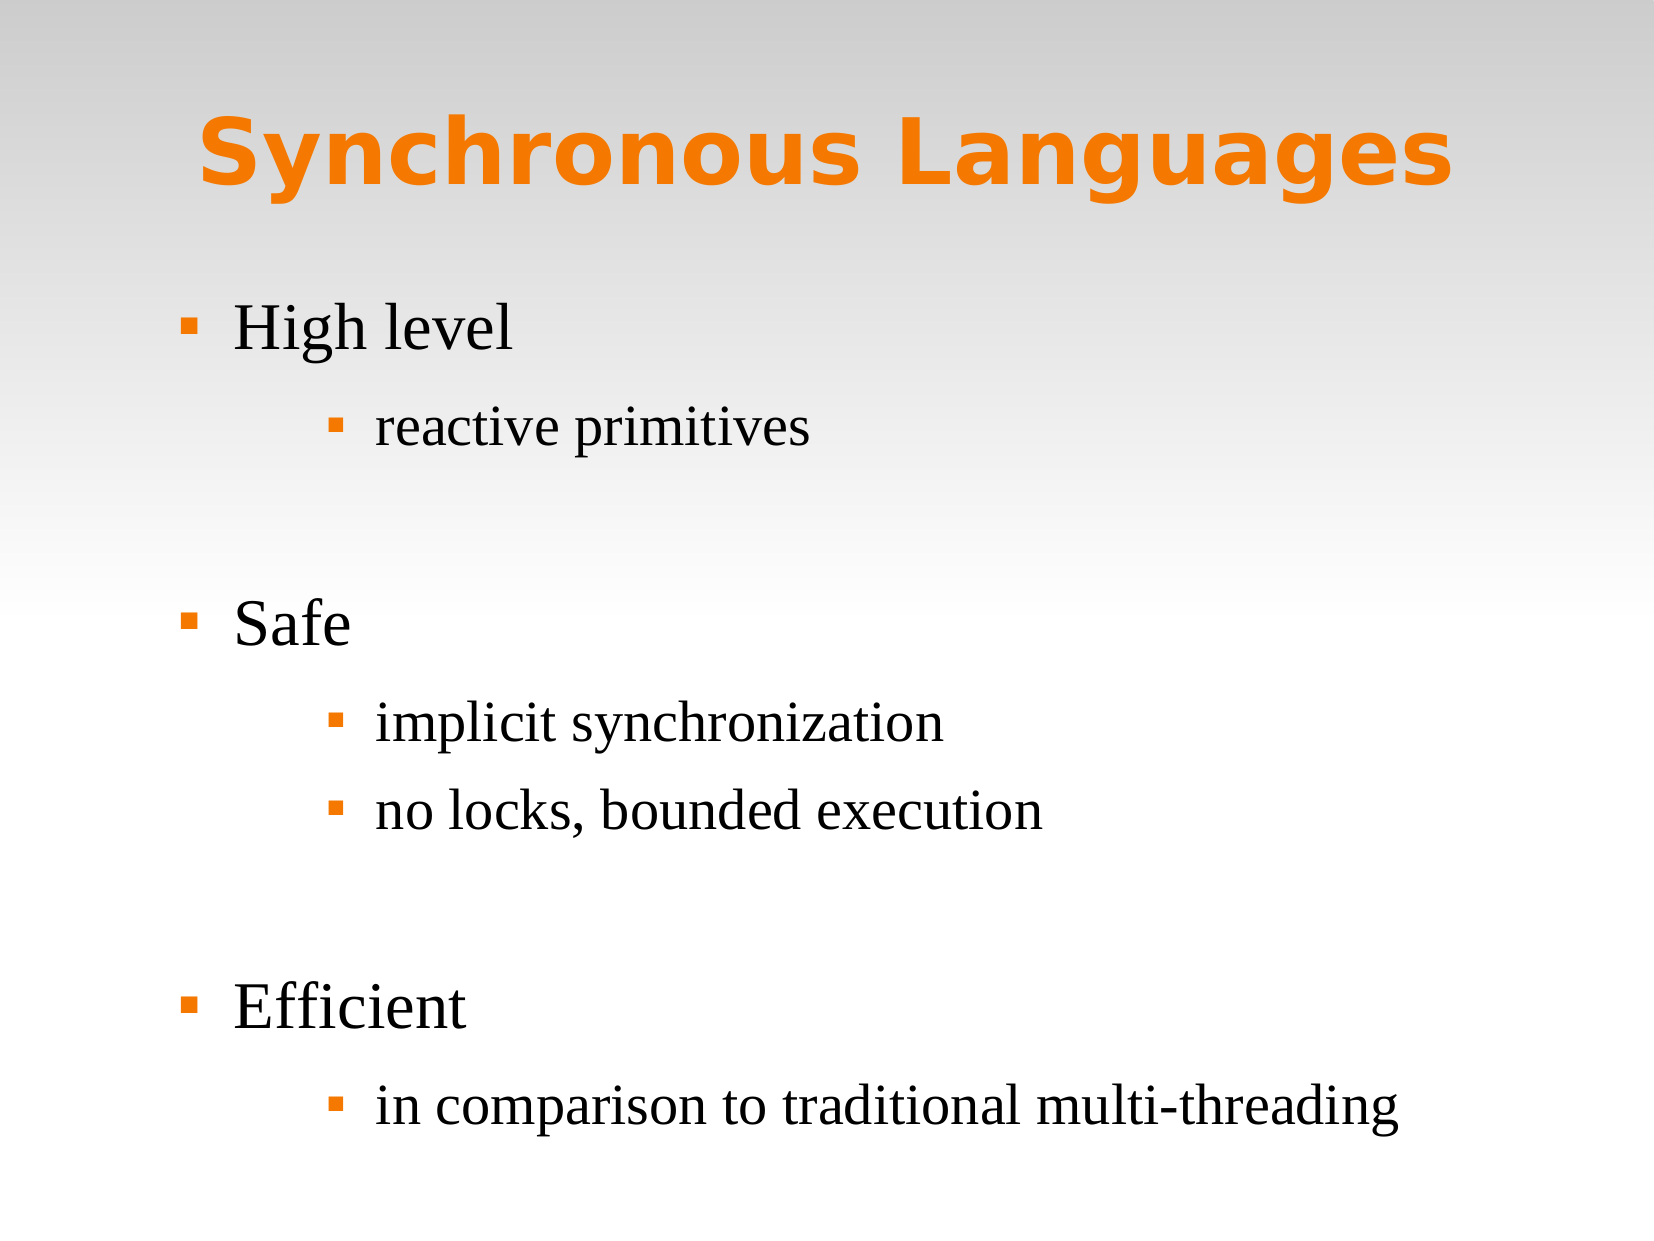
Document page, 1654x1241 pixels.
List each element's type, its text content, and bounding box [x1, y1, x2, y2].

title Synchronous Languages [82, 49, 1571, 257]
list High level reactive primitives Safe implicit synchronization no locks, bounded execution Efficient in comparison to traditional multi-threading [92, 290, 1562, 1195]
